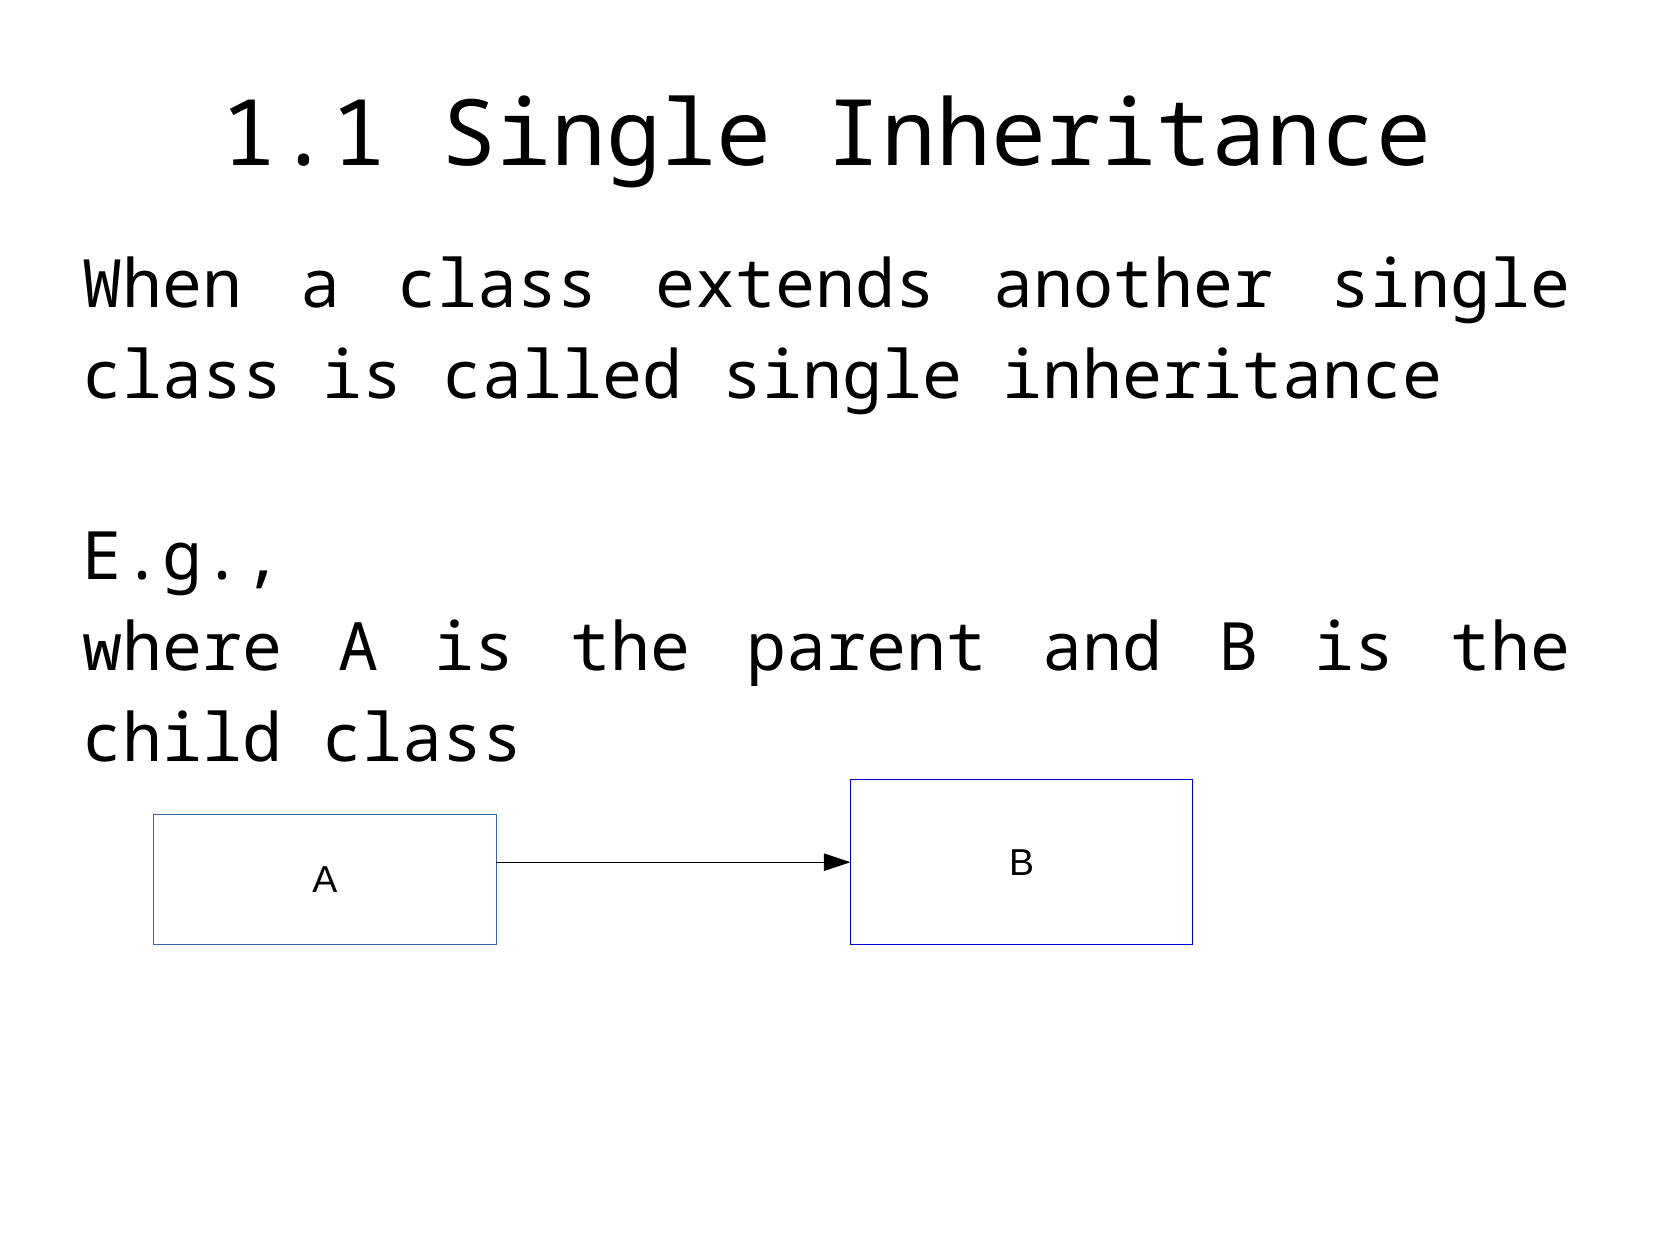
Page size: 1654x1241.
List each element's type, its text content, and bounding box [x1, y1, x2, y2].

text_box B [850, 779, 1193, 945]
title 1.1 Single Inheritance [82, 46, 1571, 213]
subtitle When a class extends another single class is called single inheritance E.g., where A is the parent and B is the child class [82, 236, 1571, 1098]
text_box A [153, 814, 497, 945]
